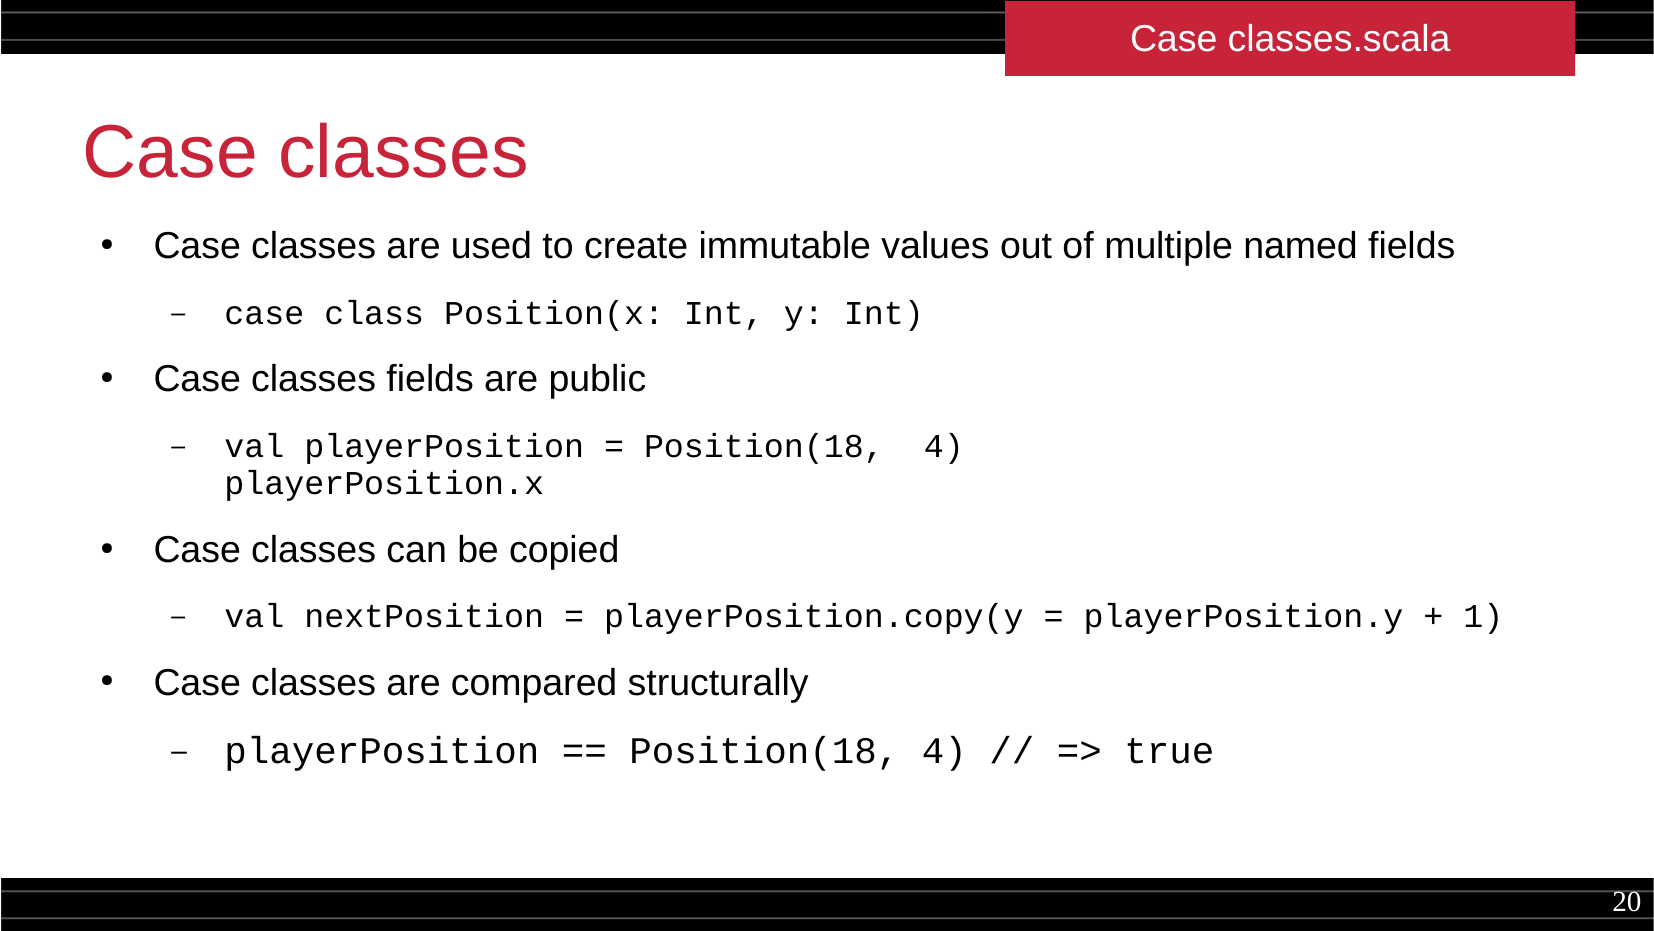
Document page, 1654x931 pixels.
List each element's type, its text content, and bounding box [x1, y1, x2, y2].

picture [1, 878, 1654, 931]
picture [1576, 0, 1654, 54]
list Case classes are used to create immutable values out of multiple named fields case class Position(x: Int, y: Int) Case classes fields are public val playerPosition = Position(18, 4) playerPosition.x Case classes can be copied val nextPosition = playerPosition.copy(y = playerPosition.y + 1) Case classes are compared structurally playerPosition == Position(18, 4) // => true [82, 225, 1571, 856]
picture [1, 0, 1005, 54]
title Case classes [82, 92, 1571, 211]
text_box Case classes.scala [1005, 0, 1576, 76]
